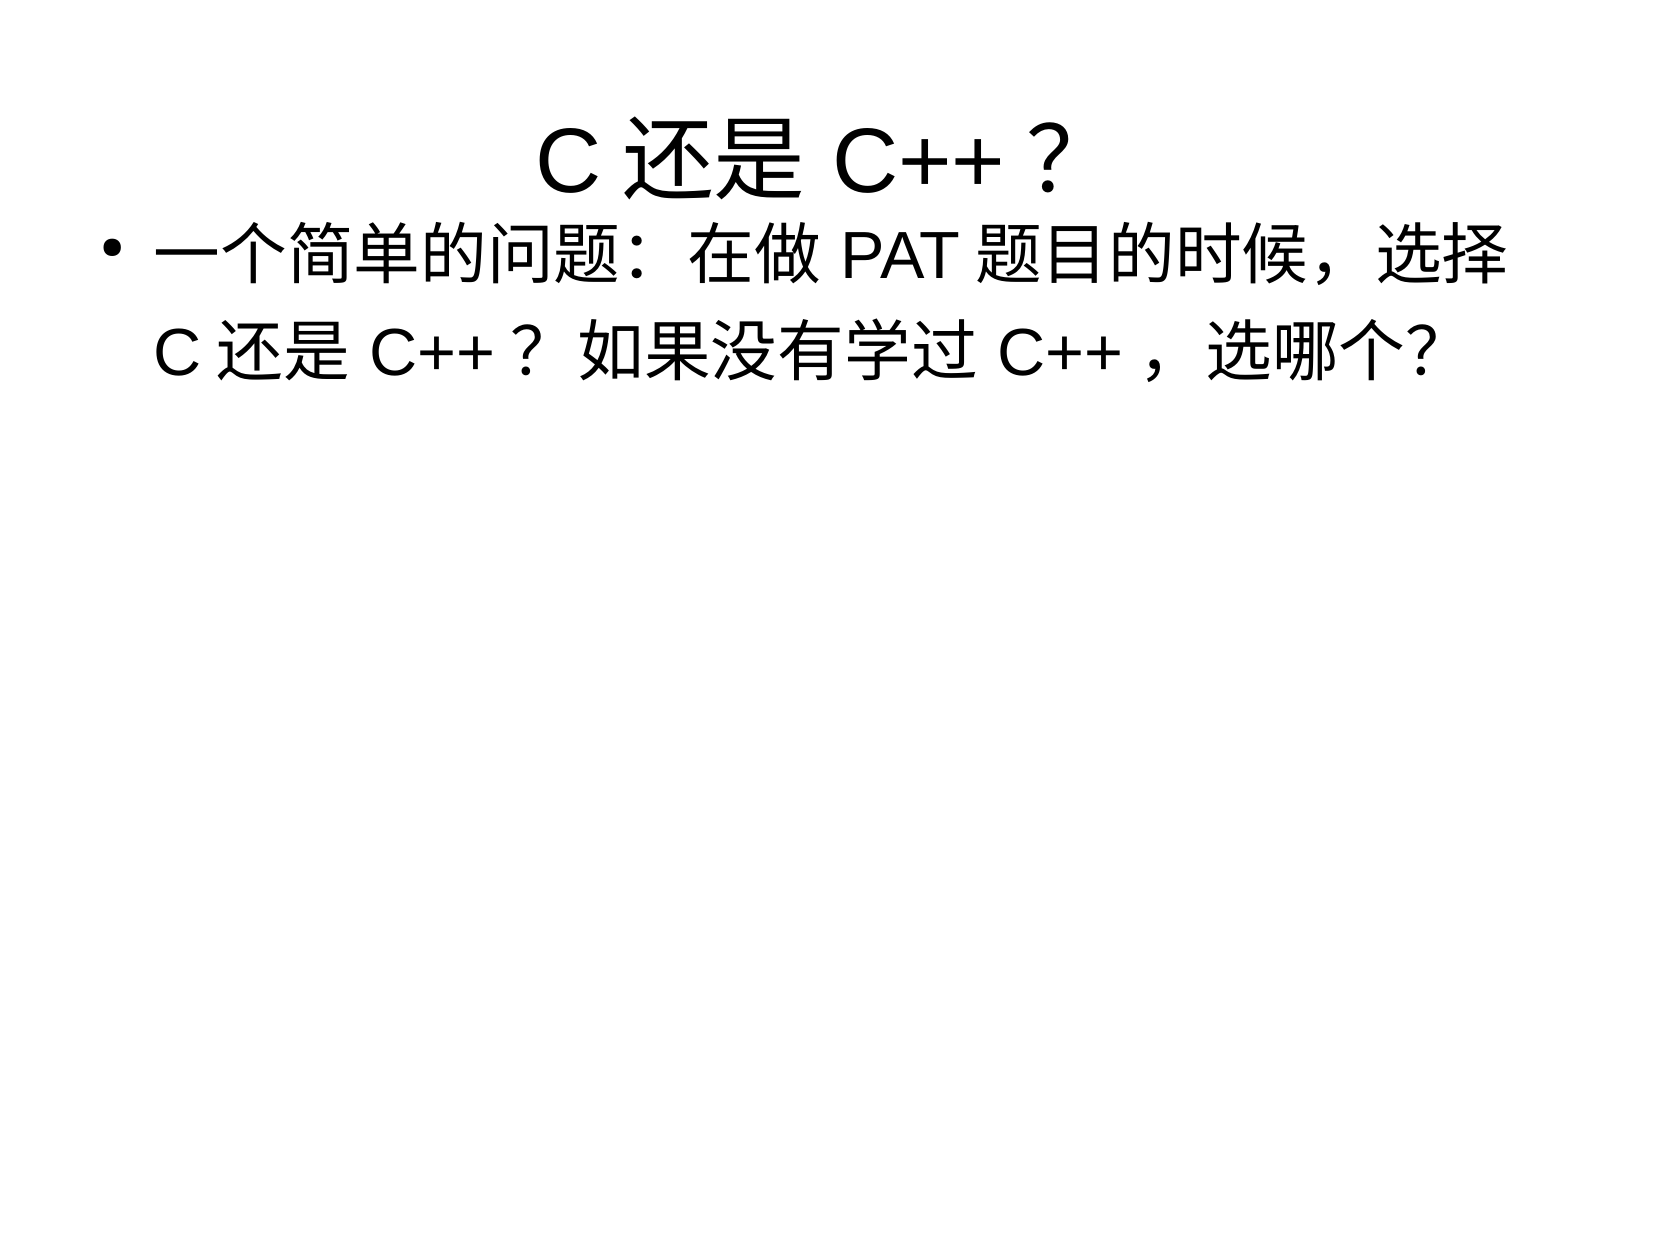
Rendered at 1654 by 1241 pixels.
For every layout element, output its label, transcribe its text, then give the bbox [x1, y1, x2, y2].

title C还是C++？ [82, 49, 1571, 200]
list 一个简单的问题：在做PAT题目的时候，选择C还是C++？如果没有学过C++，选哪个？ [82, 200, 1571, 1205]
